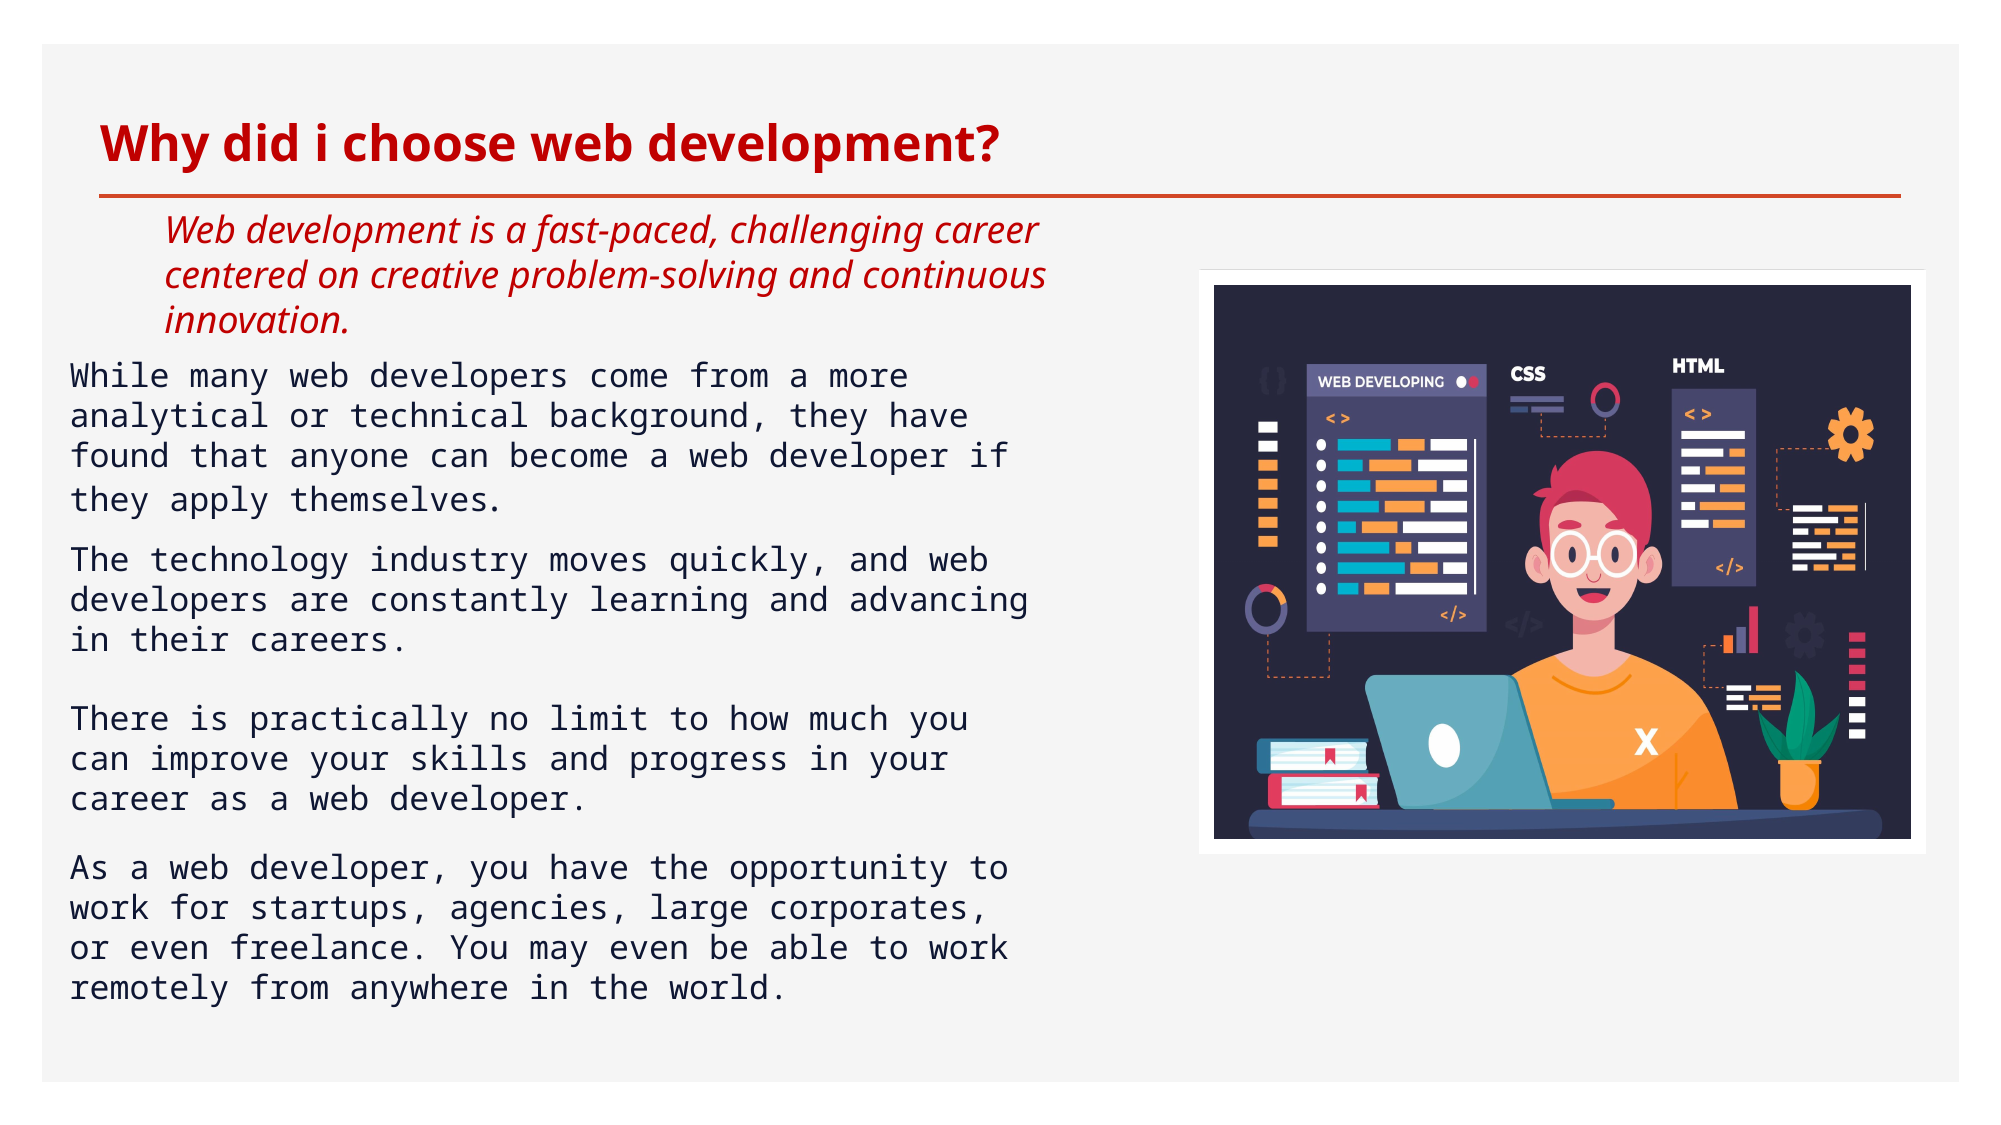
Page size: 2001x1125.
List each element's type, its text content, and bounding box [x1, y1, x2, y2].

text_box The technology industry moves quickly, and web developers are constantly learning and advancing in their careers. There is practically no limit to how much you can improve your skills and progress in your career as a web developer. [54, 530, 1056, 829]
title Why did i choose web development? [85, 73, 1214, 179]
text_box Web development is a fast-paced, challenging career centered on creative problem-solving and continuous innovation. [149, 198, 1150, 305]
text_box As a web developer, you have the opportunity to work for startups, agencies, large corporates, or even freelance. You may even be able to work remotely from anywhere in the world. [54, 838, 1056, 1016]
picture [1213, 284, 1912, 839]
text_box While many web developers come from a more analytical or technical background, they have found that anyone can become a web developer if they apply themselves. [54, 346, 1056, 529]
